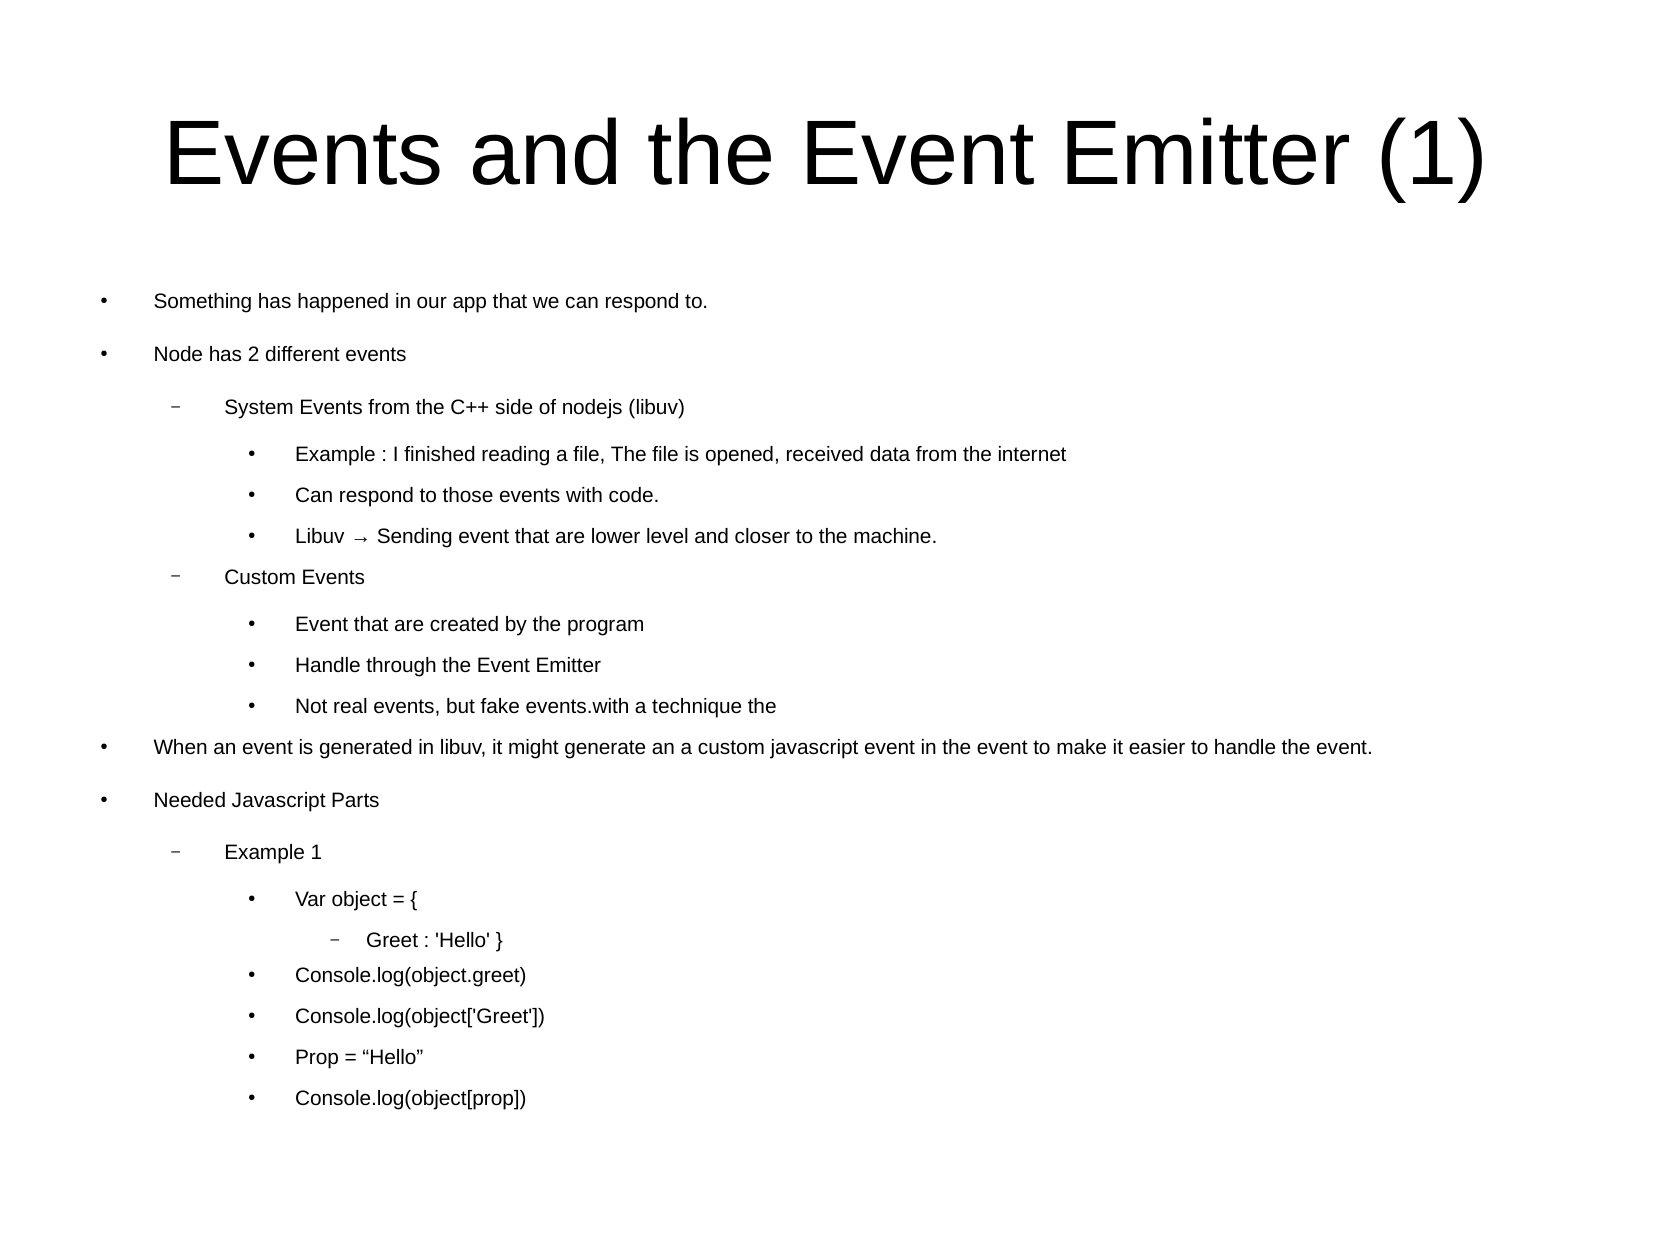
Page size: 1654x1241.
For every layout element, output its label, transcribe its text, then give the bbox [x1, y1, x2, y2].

list Something has happened in our app that we can respond to. Node has 2 different events System Events from the C++ side of nodejs (libuv) Example : I finished reading a file, The file is opened, received data from the internet Can respond to those events with code. Libuv → Sending event that are lower level and closer to the machine. Custom Events Event that are created by the program Handle through the Event Emitter Not real events, but fake events.with a technique the When an event is generated in libuv, it might generate an a custom javascript event in the event to make it easier to handle the event. Needed Javascript Parts Example 1 Var object = { Greet : 'Hello' } Console.log(object.greet) Console.log(object['Greet']) Prop = “Hello” Console.log(object[prop]) [82, 290, 1571, 1216]
title Events and the Event Emitter (1) [82, 49, 1571, 257]
